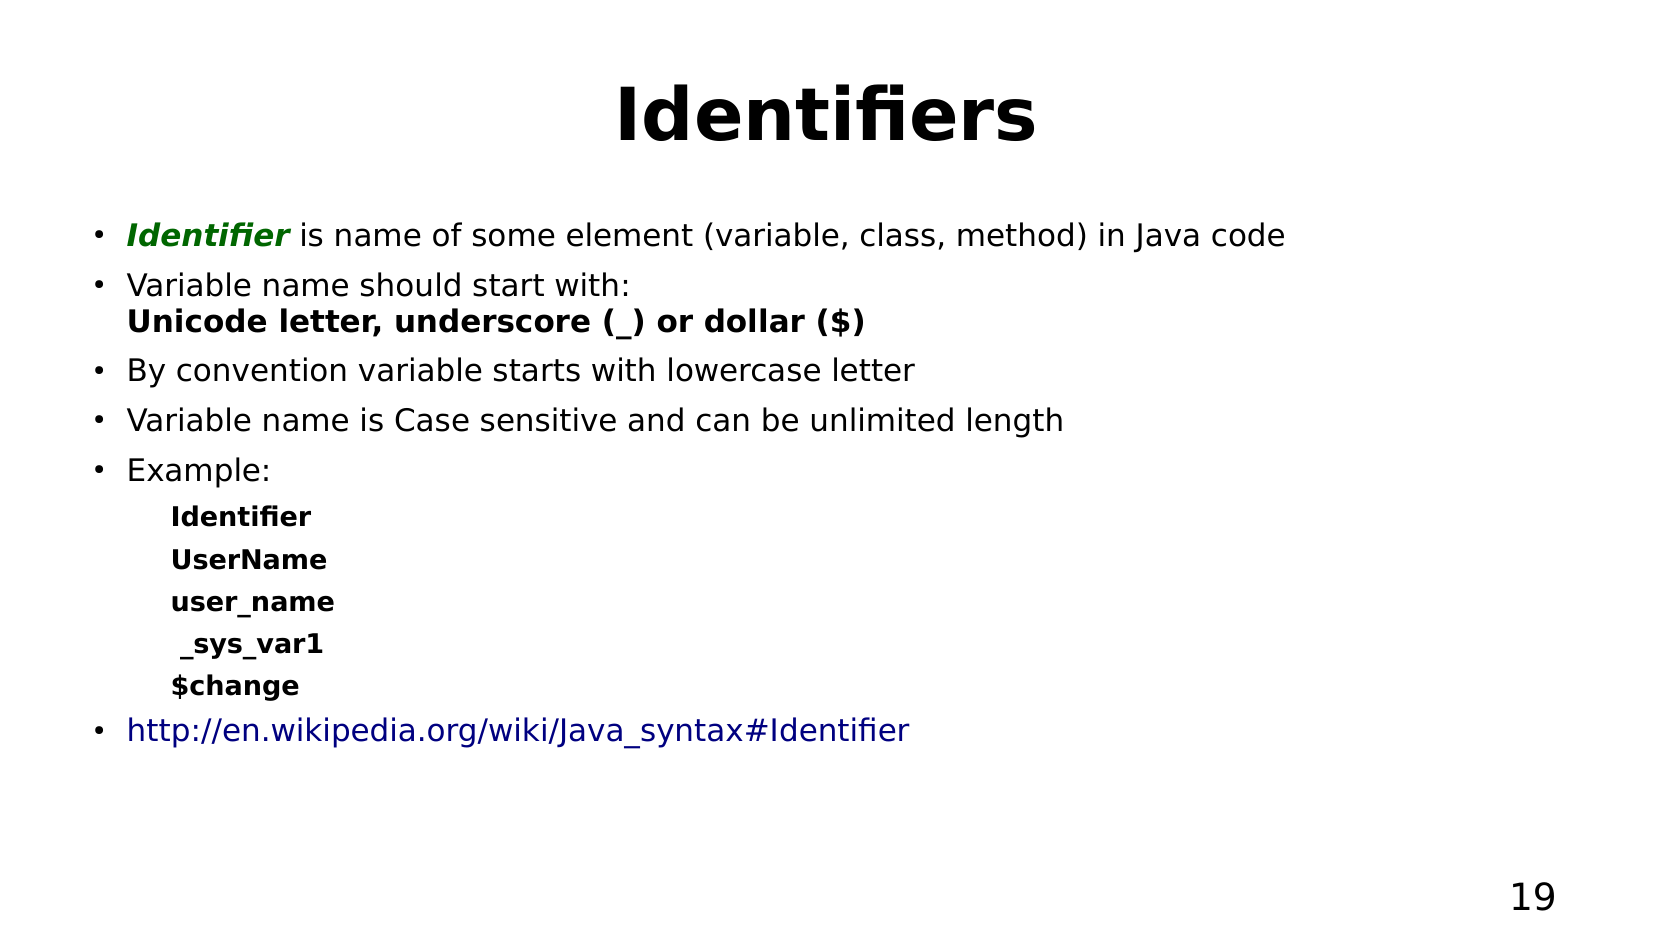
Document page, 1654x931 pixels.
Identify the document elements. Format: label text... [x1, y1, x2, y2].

list Identifier is name of some element (variable, class, method) in Java code Variable name should start with: Unicode letter, underscore (_) or dollar ($) By convention variable starts with lowercase letter Variable name is Case sensitive and can be unlimited length Example: Identifier UserName user_name _sys_var1 $change http://en.wikipedia.org/wiki/Java_syntax#Identifier [82, 217, 1538, 758]
title Identifiers [82, 37, 1571, 193]
